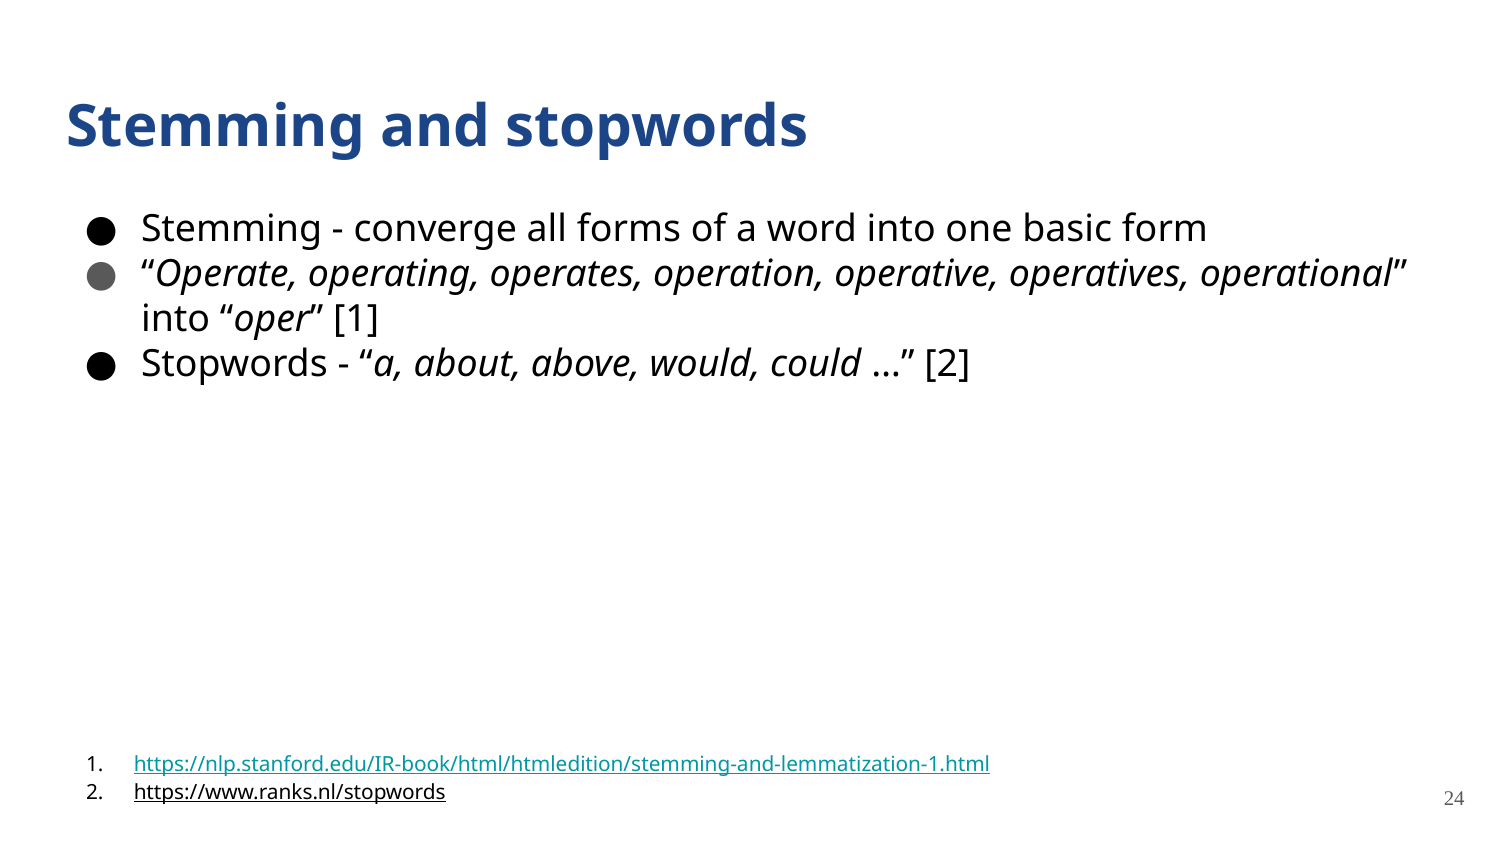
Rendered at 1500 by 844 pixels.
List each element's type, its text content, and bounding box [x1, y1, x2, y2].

text_box https://nlp.stanford.edu/IR-book/html/htmledition/stemming-and-lemmatization-1.html https://www.ranks.nl/stopwords [43, 735, 1412, 823]
list Stemming - converge all forms of a word into one basic form “Operate, operating, operates, operation, operative, operatives, operational” into “oper” [1] Stopwords - “a, about, above, would, could …” [2] [51, 189, 1449, 750]
slide_number <number> [1389, 764, 1480, 830]
title Stemming and stopwords [51, 72, 1449, 167]
